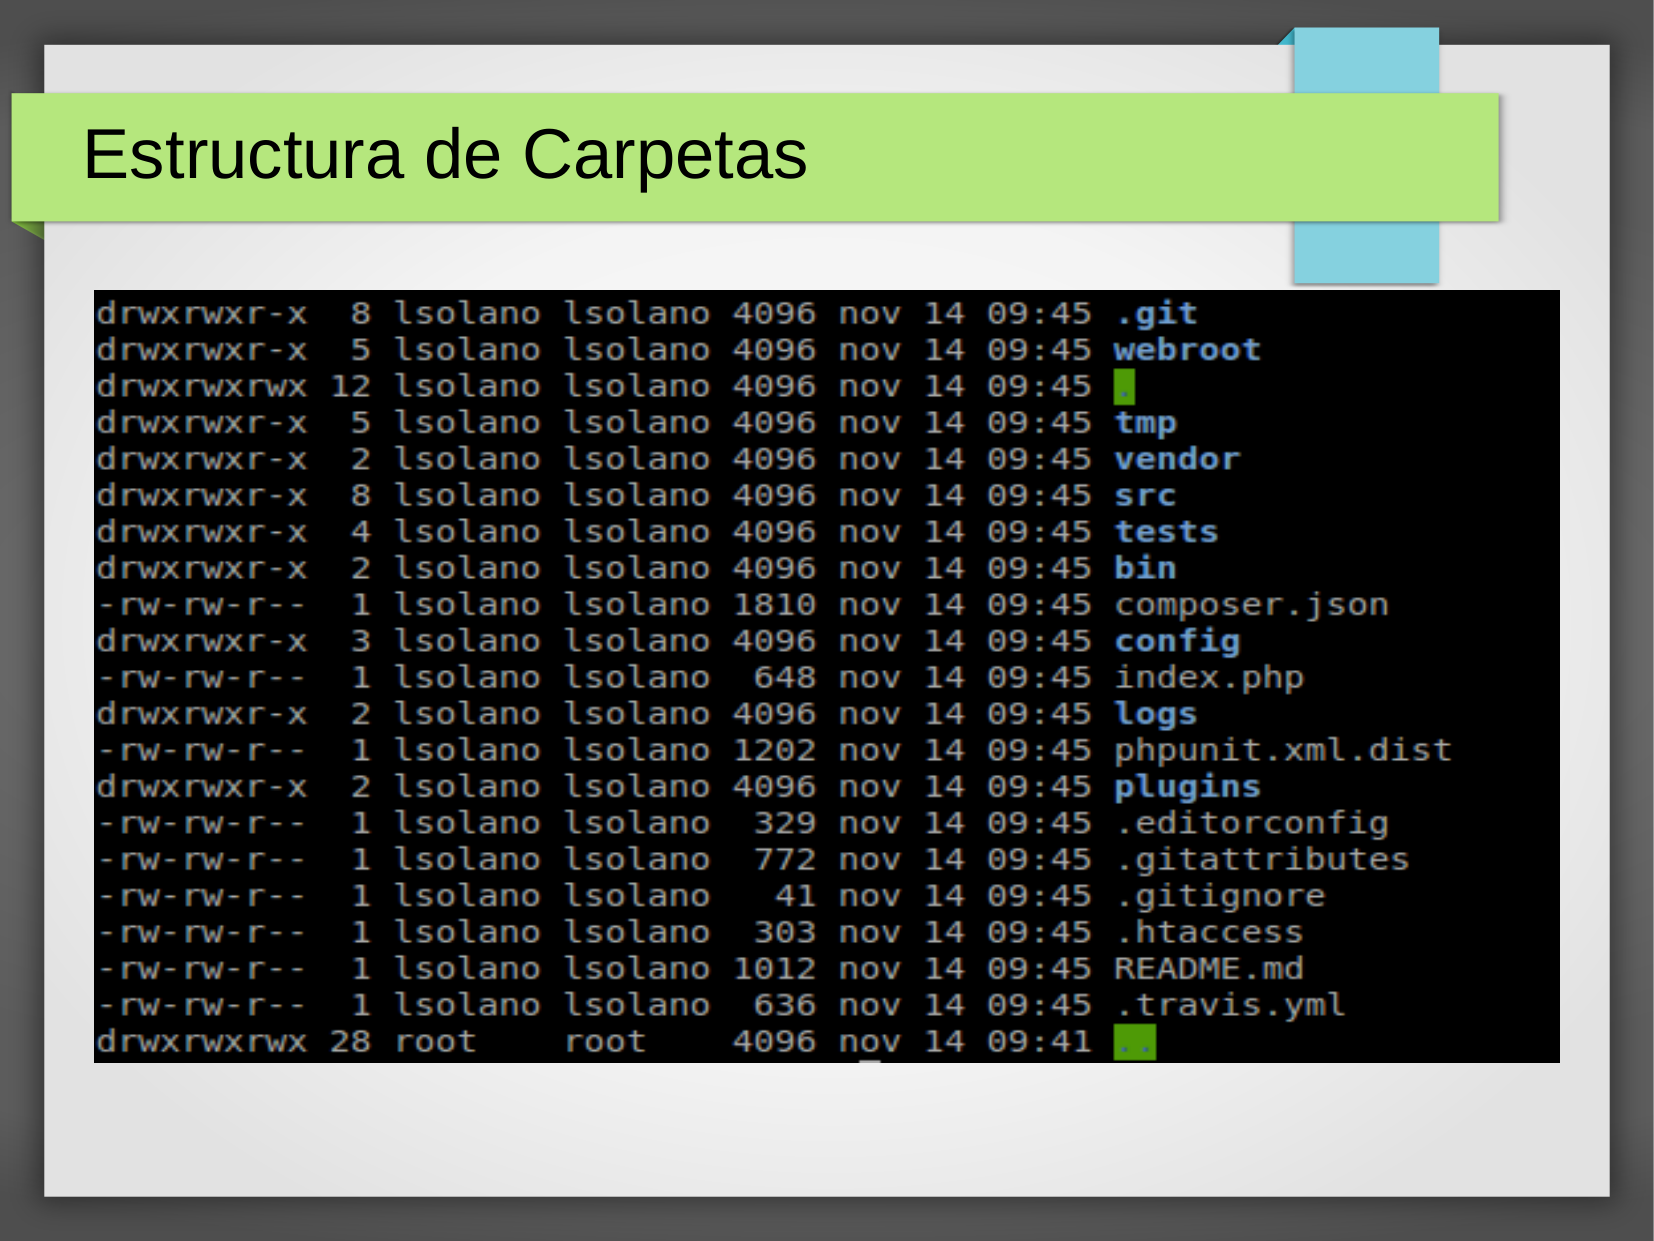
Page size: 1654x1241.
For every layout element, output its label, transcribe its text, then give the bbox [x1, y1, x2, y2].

title Estructura de Carpetas [82, 94, 1264, 213]
picture [0, 0, 1654, 1241]
